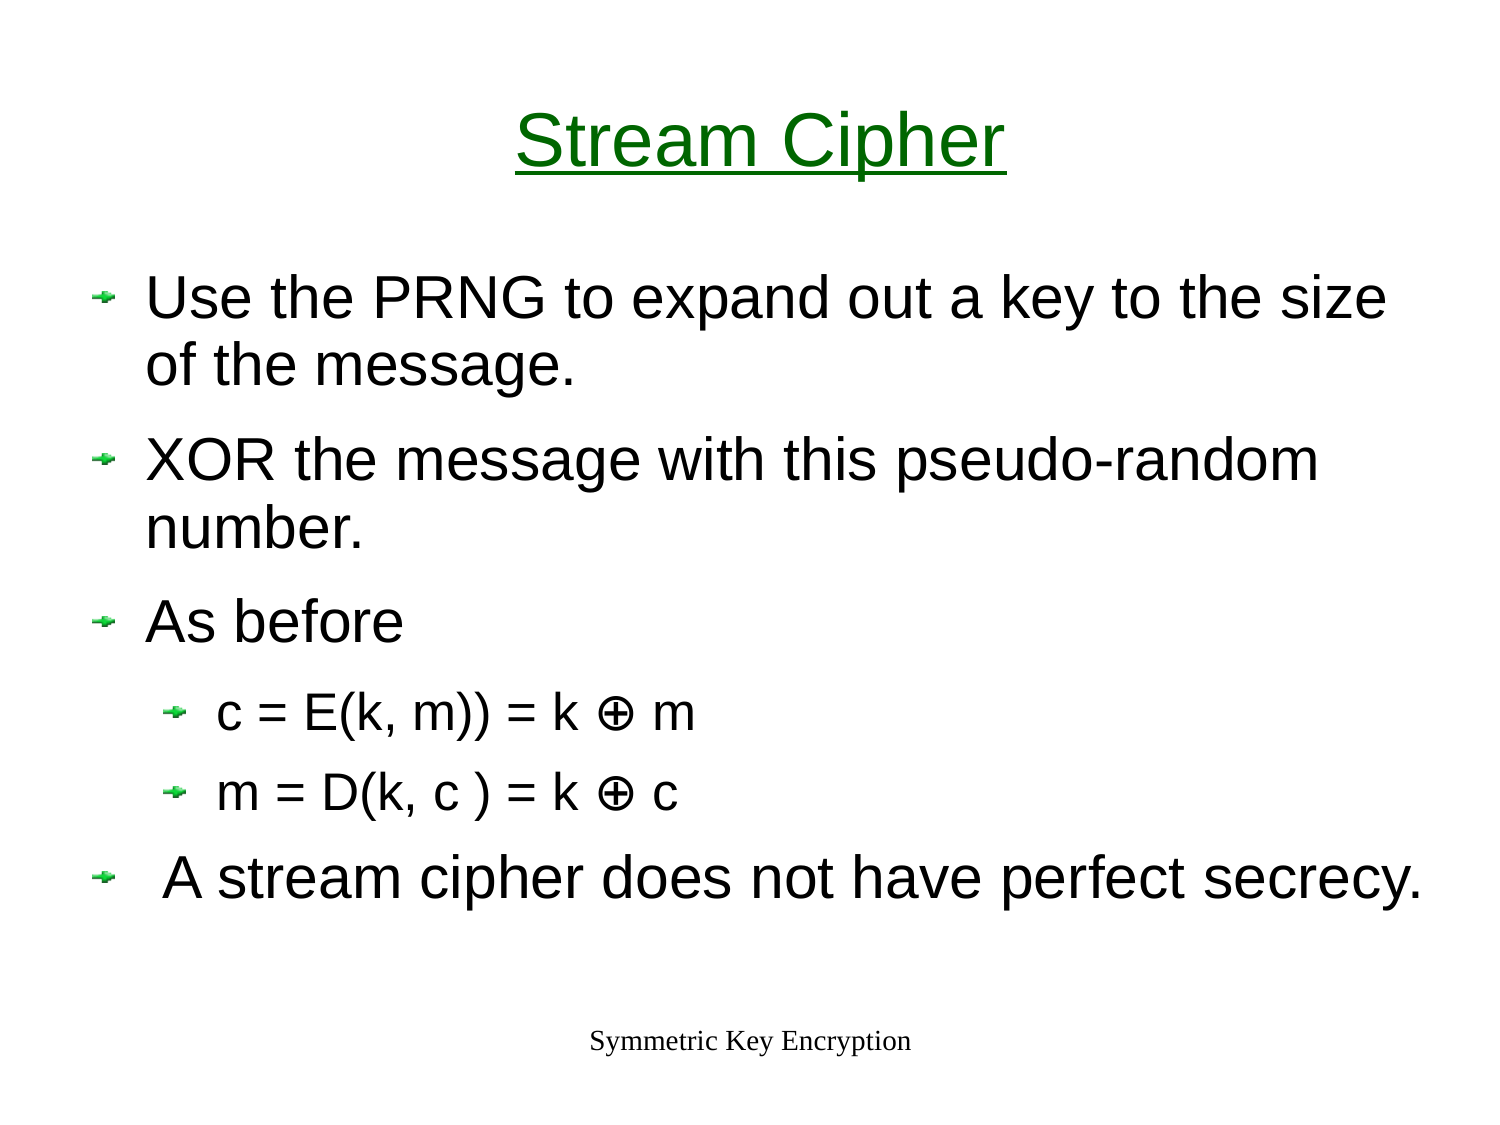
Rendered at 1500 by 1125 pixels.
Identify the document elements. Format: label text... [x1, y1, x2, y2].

list Use the PRNG to expand out a key to the size of the message. XOR the message with this pseudo-random number. As before c = E(k, m)) = k ⊕ m m = D(k, c ) = k ⊕ c A stream cipher does not have perfect secrecy. [75, 263, 1447, 997]
title Stream Cipher [75, 44, 1447, 236]
